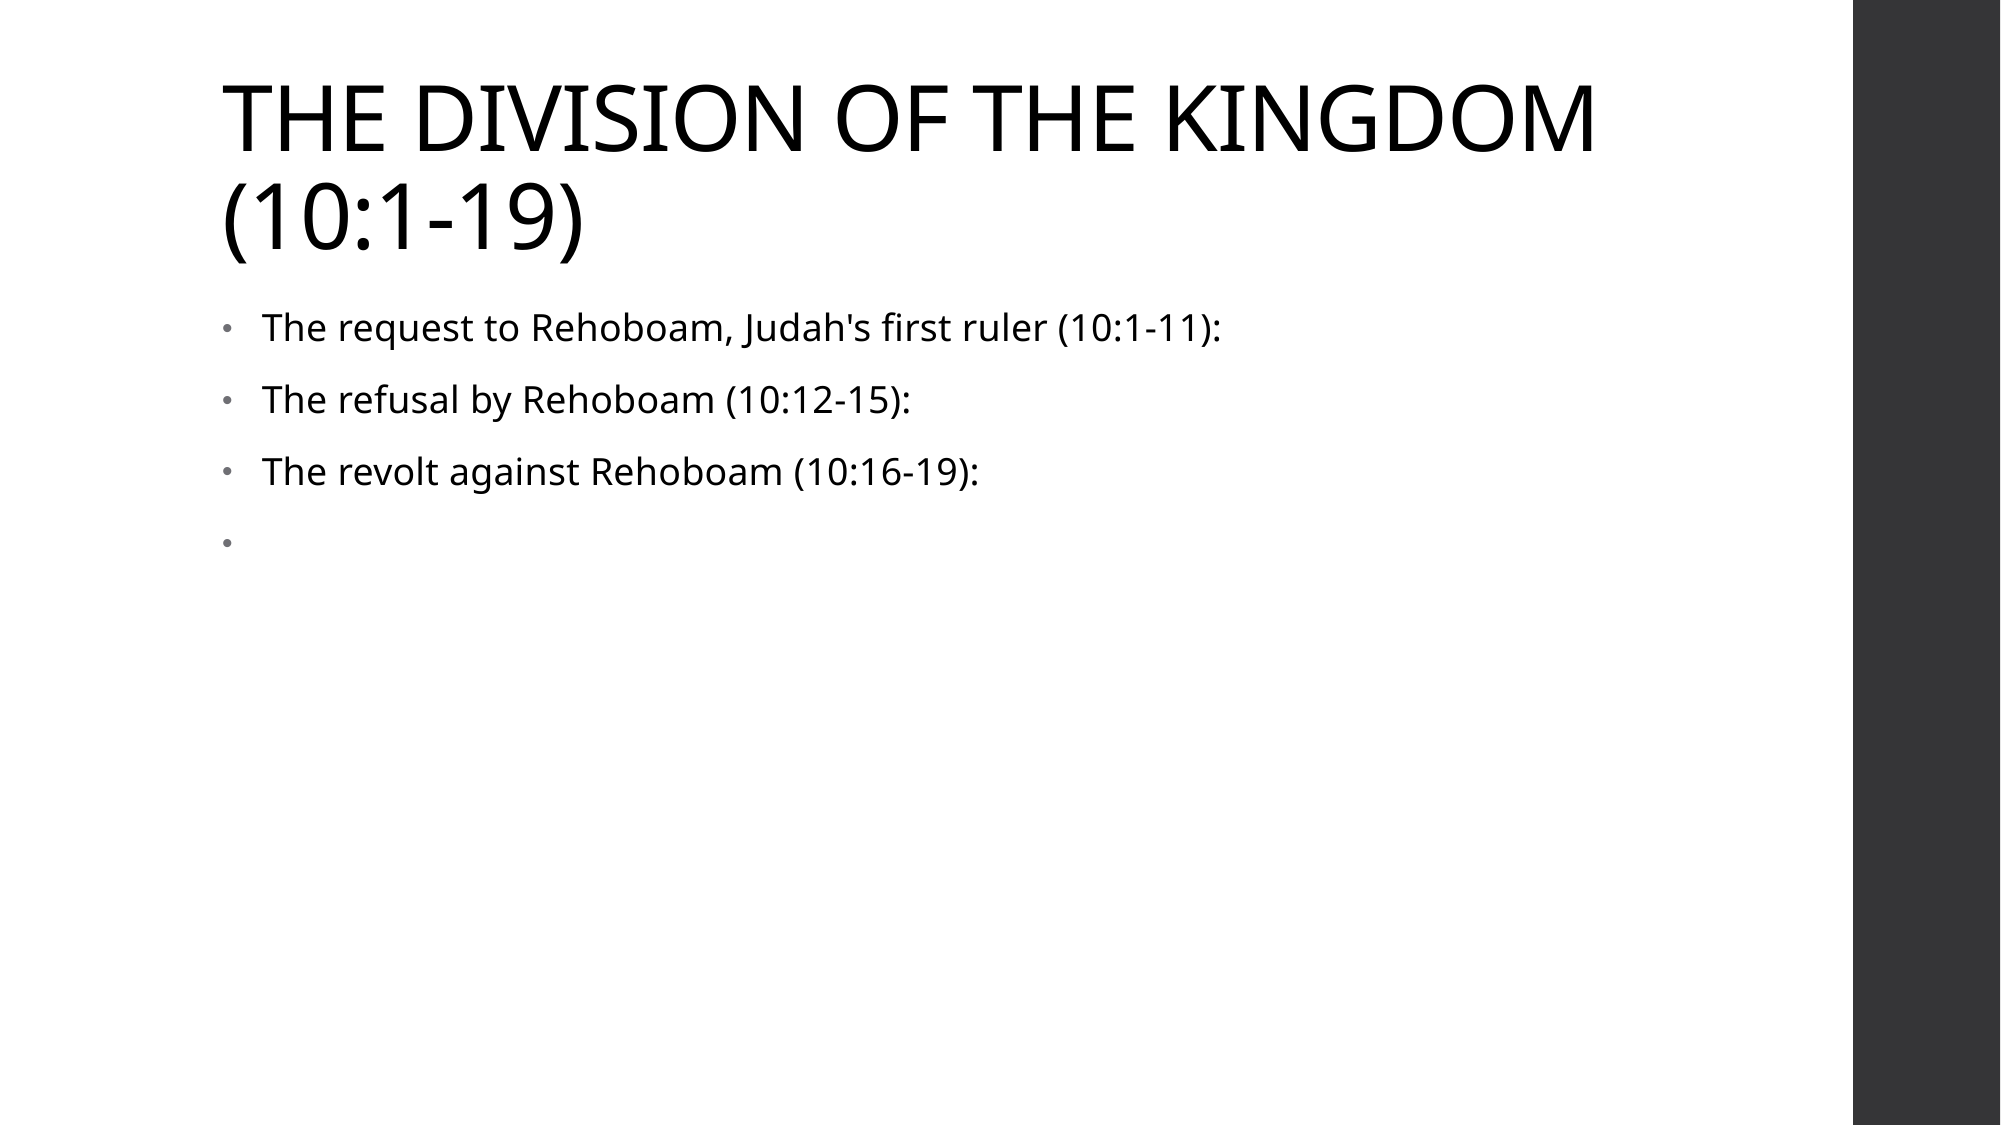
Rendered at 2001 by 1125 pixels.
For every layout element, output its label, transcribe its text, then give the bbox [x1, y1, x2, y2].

list The request to Rehoboam, Judah's first ruler (10:1-11): The refusal by Rehoboam (10:12-15): The revolt against Rehoboam (10:16-19): [206, 299, 1617, 1014]
title THE DIVISION OF THE KINGDOM (10:1-19) [206, 60, 1797, 278]
